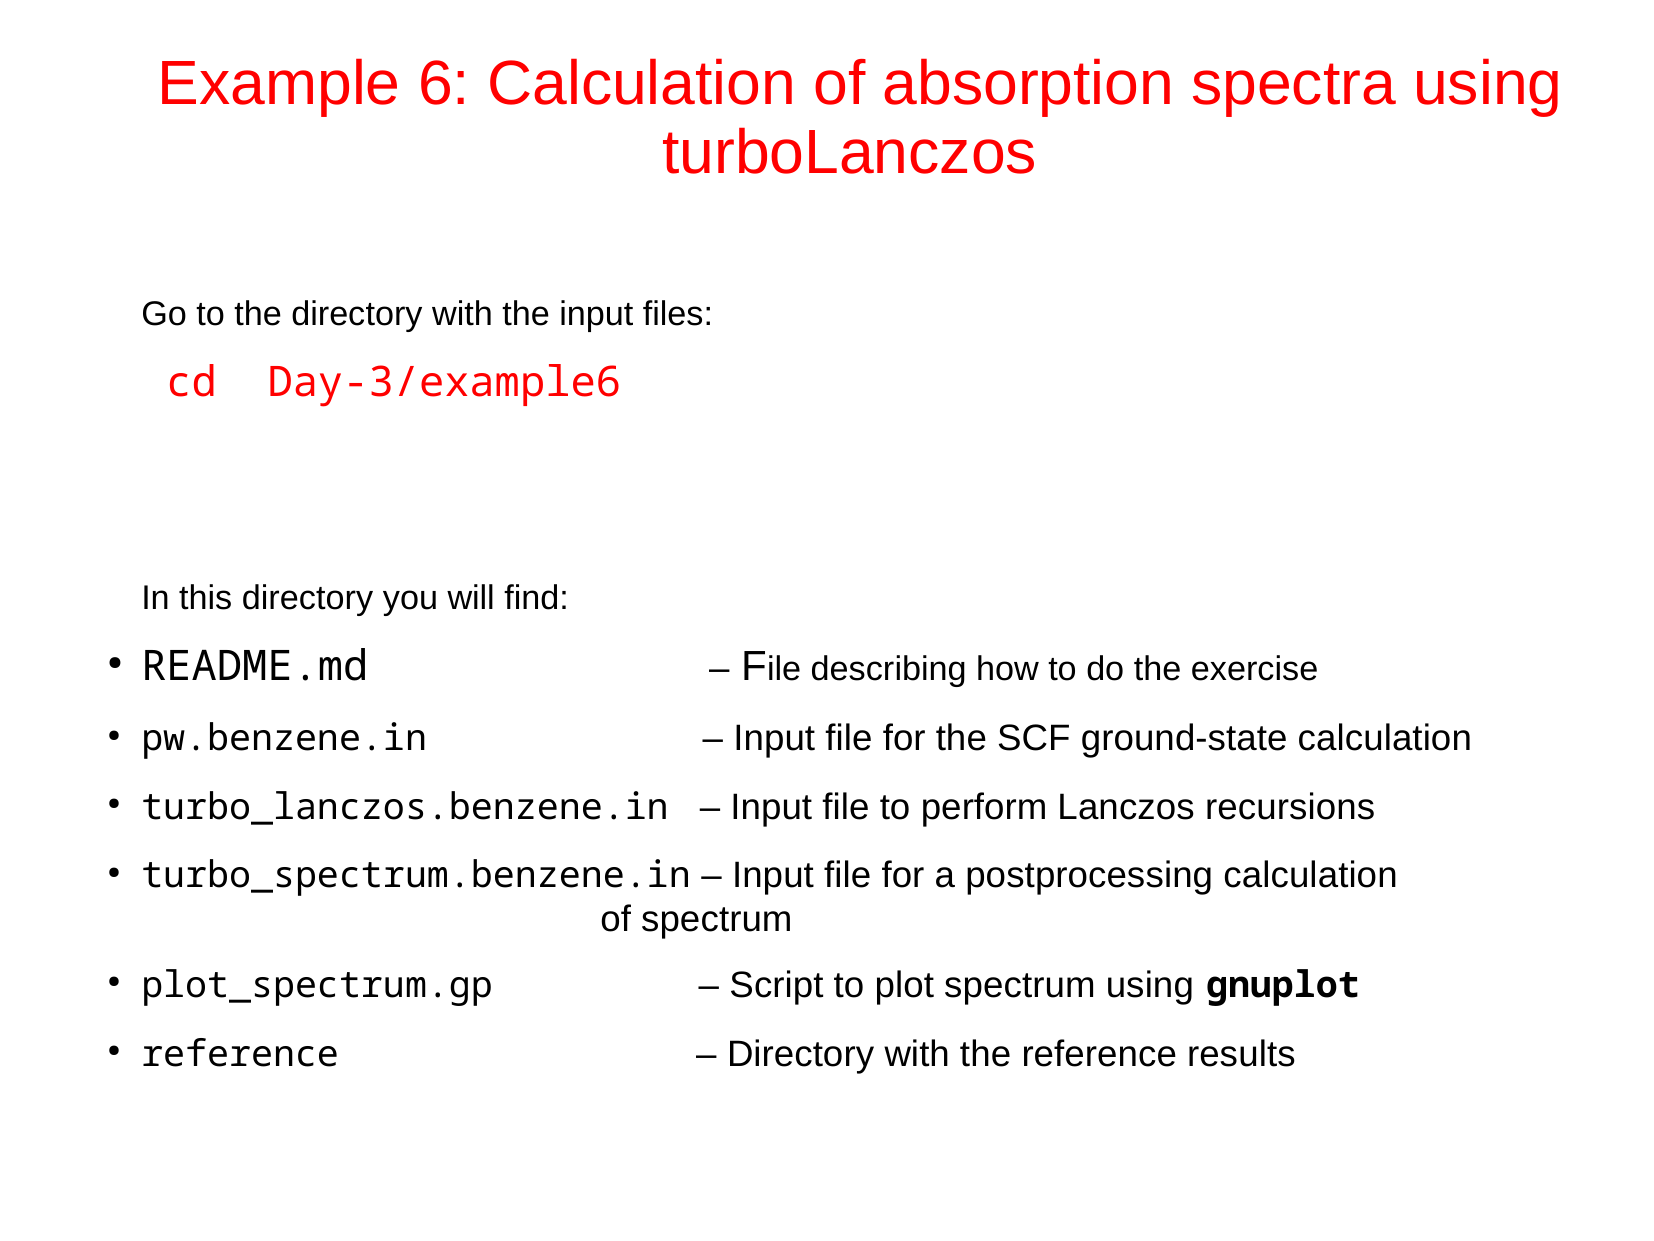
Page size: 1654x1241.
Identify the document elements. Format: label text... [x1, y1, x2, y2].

list Go to the directory with the input files: cd Day-3/example6 In this directory you will find: README.md – File describing how to do the exercise pw.benzene.in – Input file for the SCF ground-state calculation turbo_lanczos.benzene.in – Input file to perform Lanczos recursions turbo_spectrum.benzene.in – Input file for a postprocessing calculation of spectrum plot_spectrum.gp – Script to plot spectrum using gnuplot reference – Directory with the reference results [96, 294, 1621, 1081]
text_box Example 6: Calculation of absorption spectra using turboLanczos [15, 33, 1654, 202]
